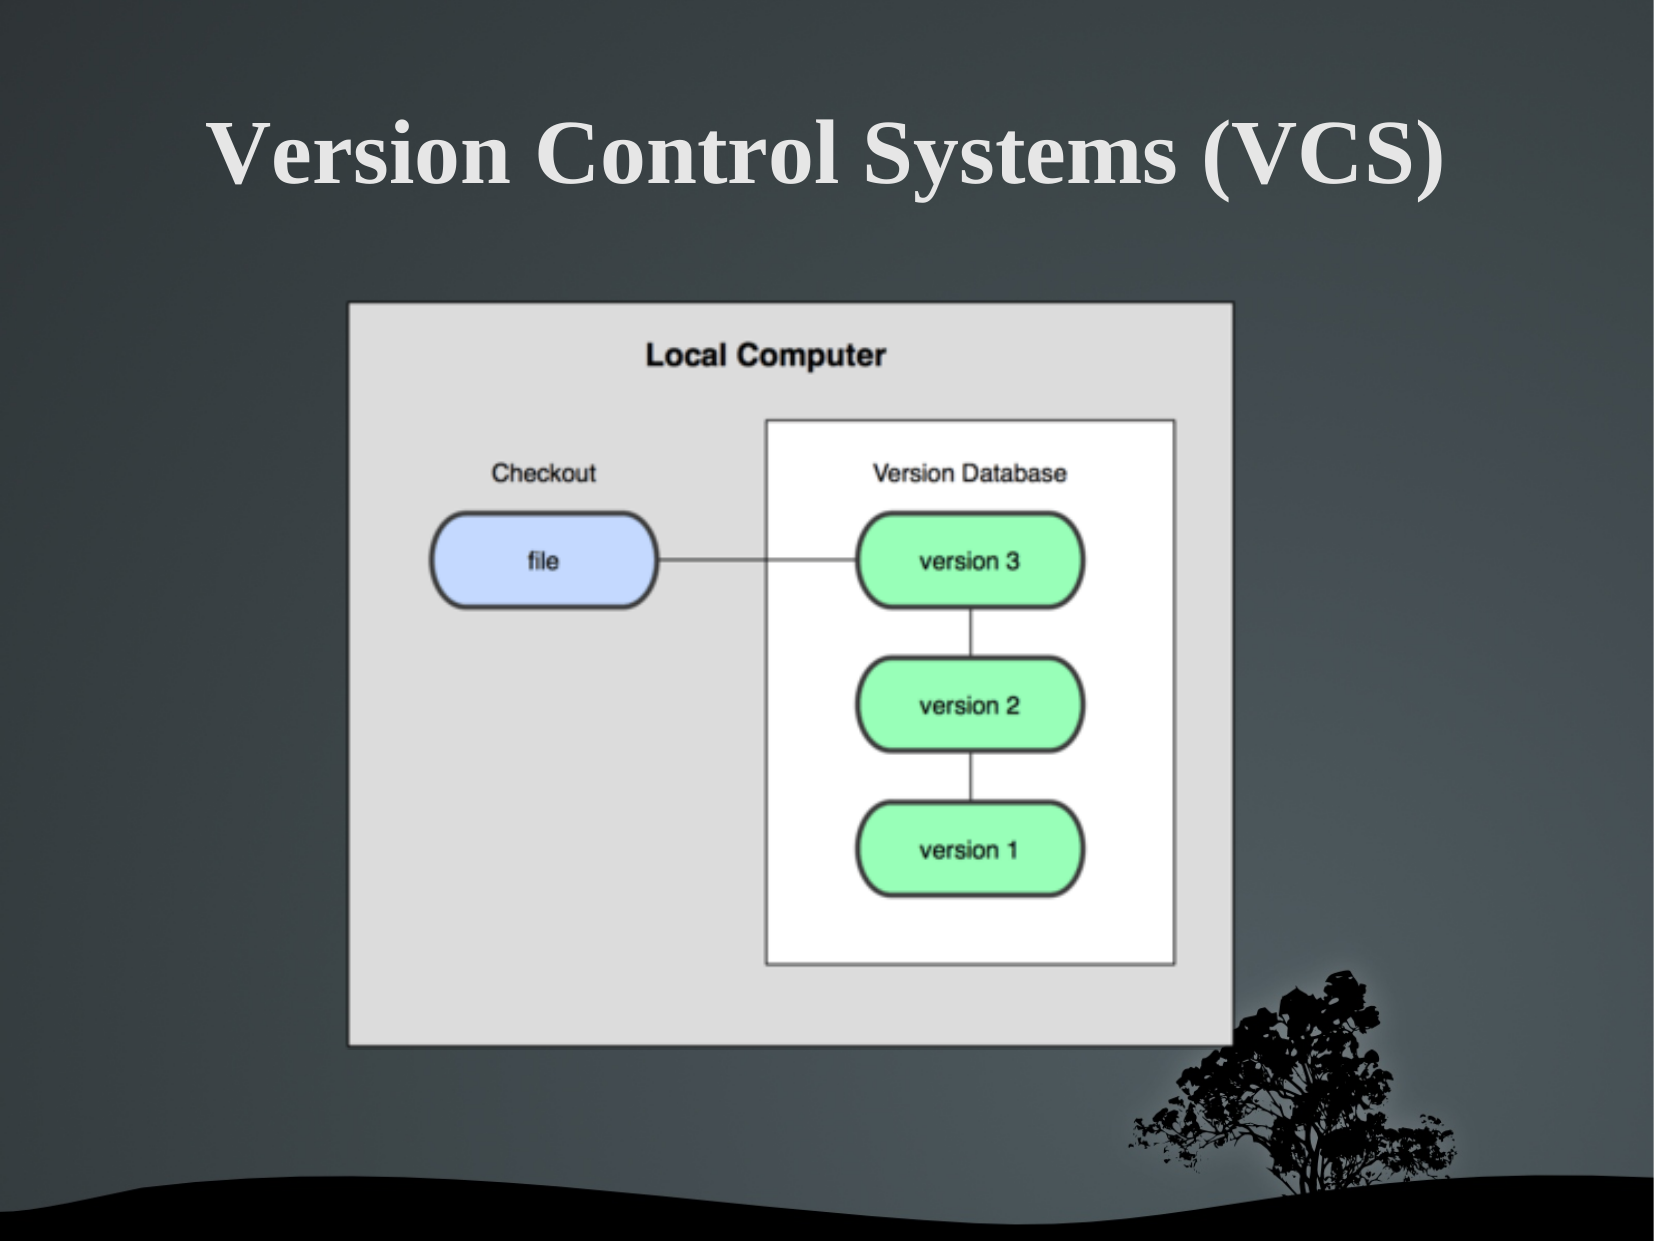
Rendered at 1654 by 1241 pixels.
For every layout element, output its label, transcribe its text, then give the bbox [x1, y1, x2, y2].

picture [0, 0, 1654, 1241]
title Version Control Systems (VCS) [82, 49, 1571, 257]
